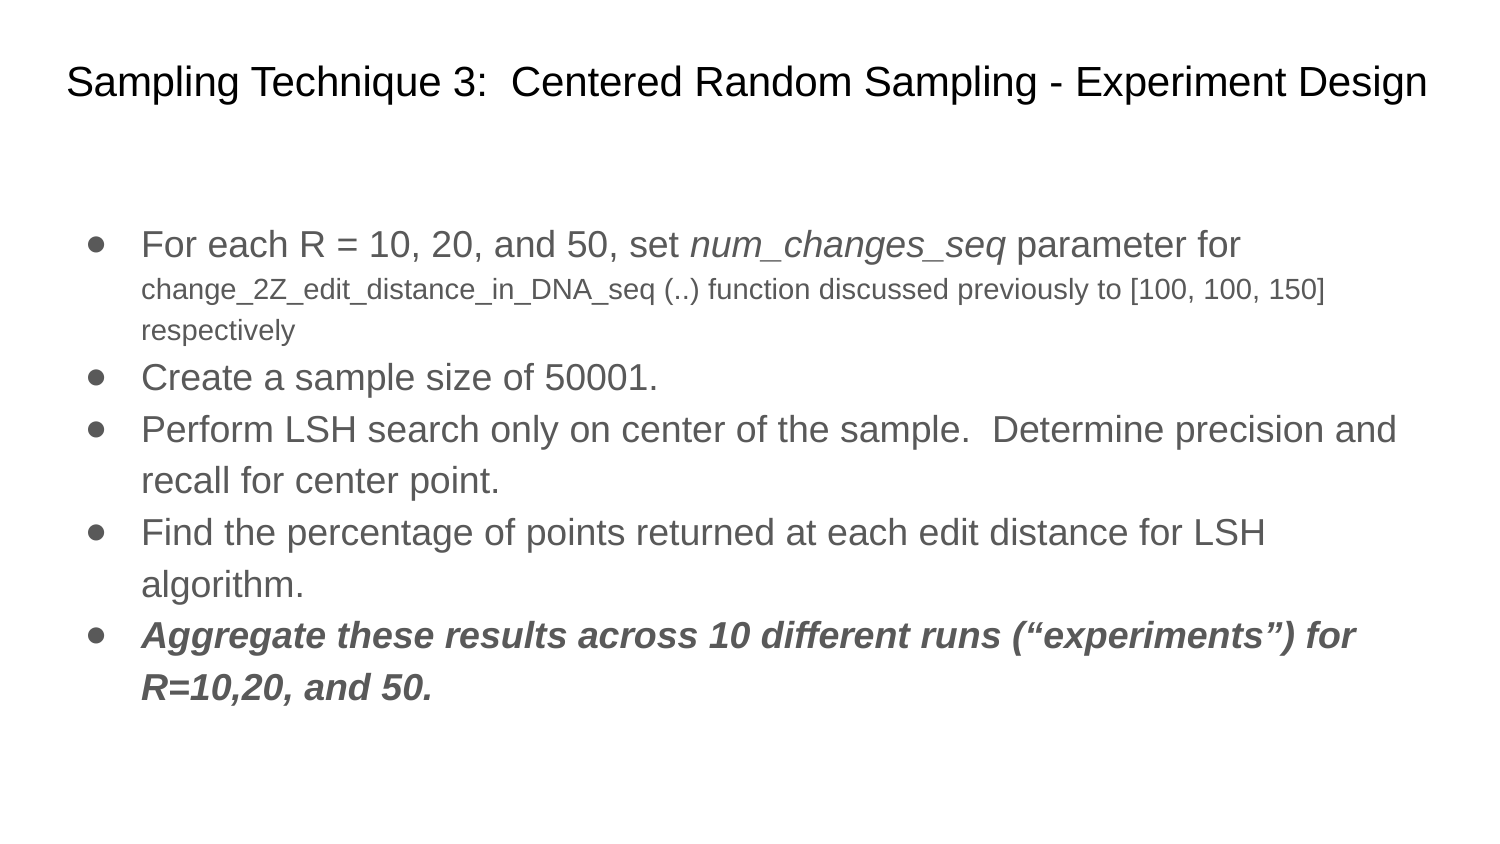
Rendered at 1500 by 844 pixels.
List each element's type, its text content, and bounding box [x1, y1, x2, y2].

title Sampling Technique 3: Centered Random Sampling - Experiment Design [51, 39, 1449, 134]
list For each R = 10, 20, and 50, set num_changes_seq parameter for change_2Z_edit_distance_in_DNA_seq (..) function discussed previously to [100, 100, 150] respectively Create a sample size of 50001. Perform LSH search only on center of the sample. Determine precision and recall for center point. Find the percentage of points returned at each edit distance for LSH algorithm. Aggregate these results across 10 different runs (“experiments”) for R=10,20, and 50. [51, 198, 1449, 811]
